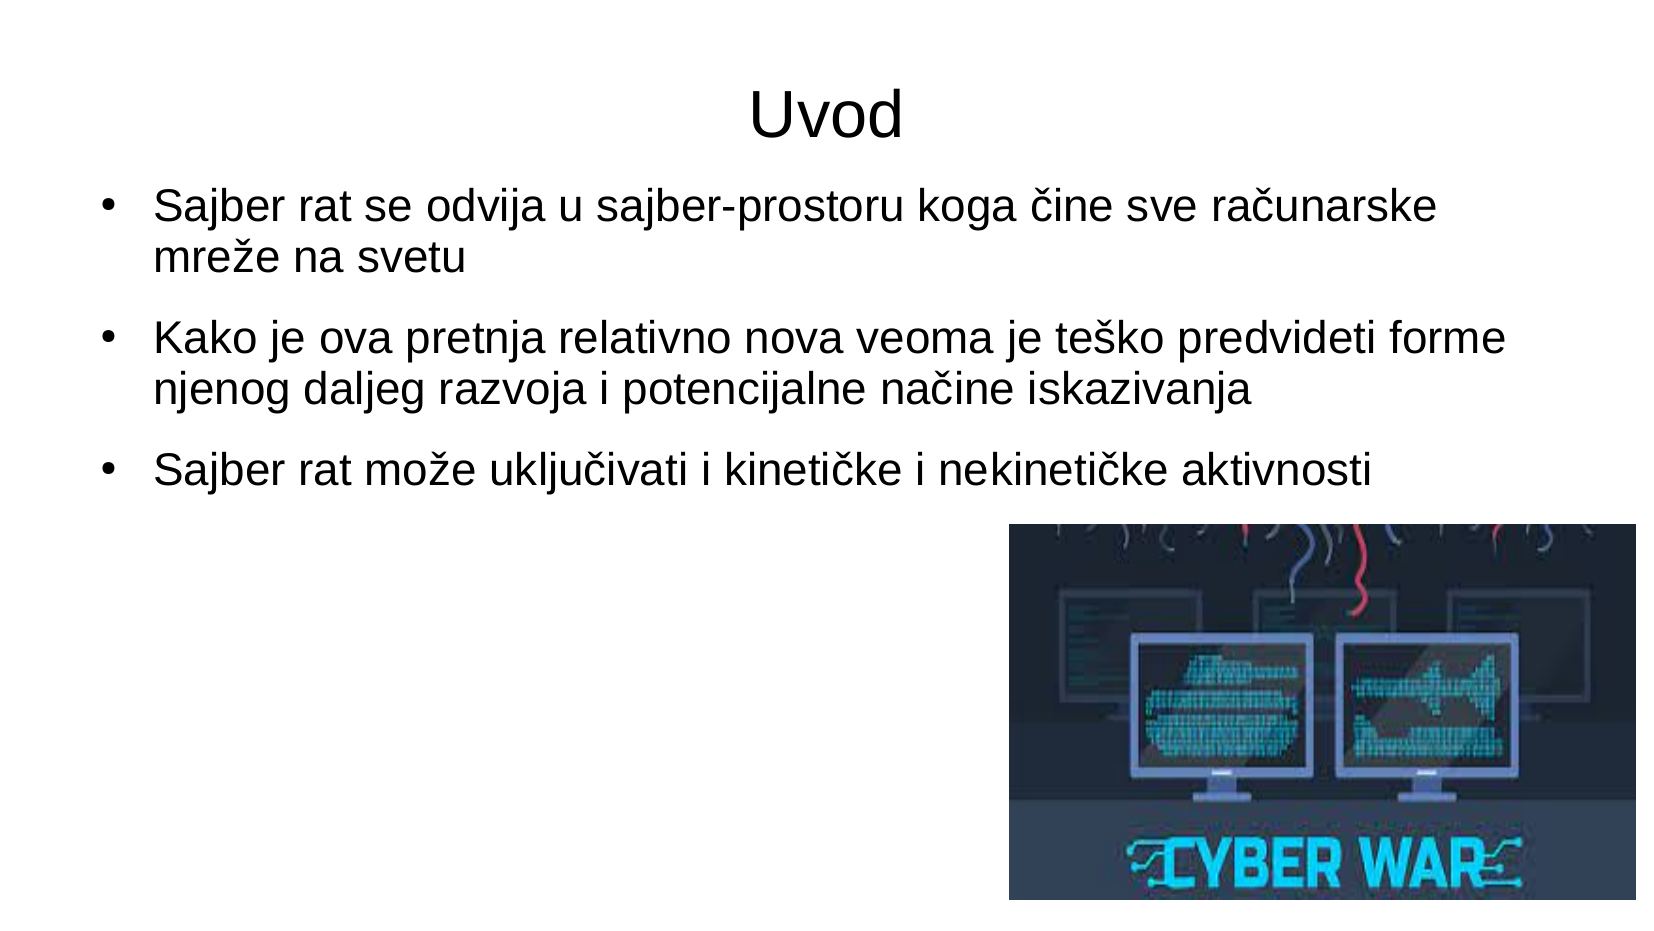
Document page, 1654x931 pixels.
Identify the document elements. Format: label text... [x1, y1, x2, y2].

picture [1009, 524, 1636, 901]
title Uvod [82, 37, 1571, 180]
list Sajber rat se odvija u sajber-prostoru koga čine sve računarske mreže na svetu Kako je ova pretnja relativno nova veoma je teško predvideti forme njenog daljeg razvoja i potencijalne načine iskazivanja Sajber rat može uključivati i kinetičke i nekinetičke aktivnosti [82, 180, 1571, 758]
